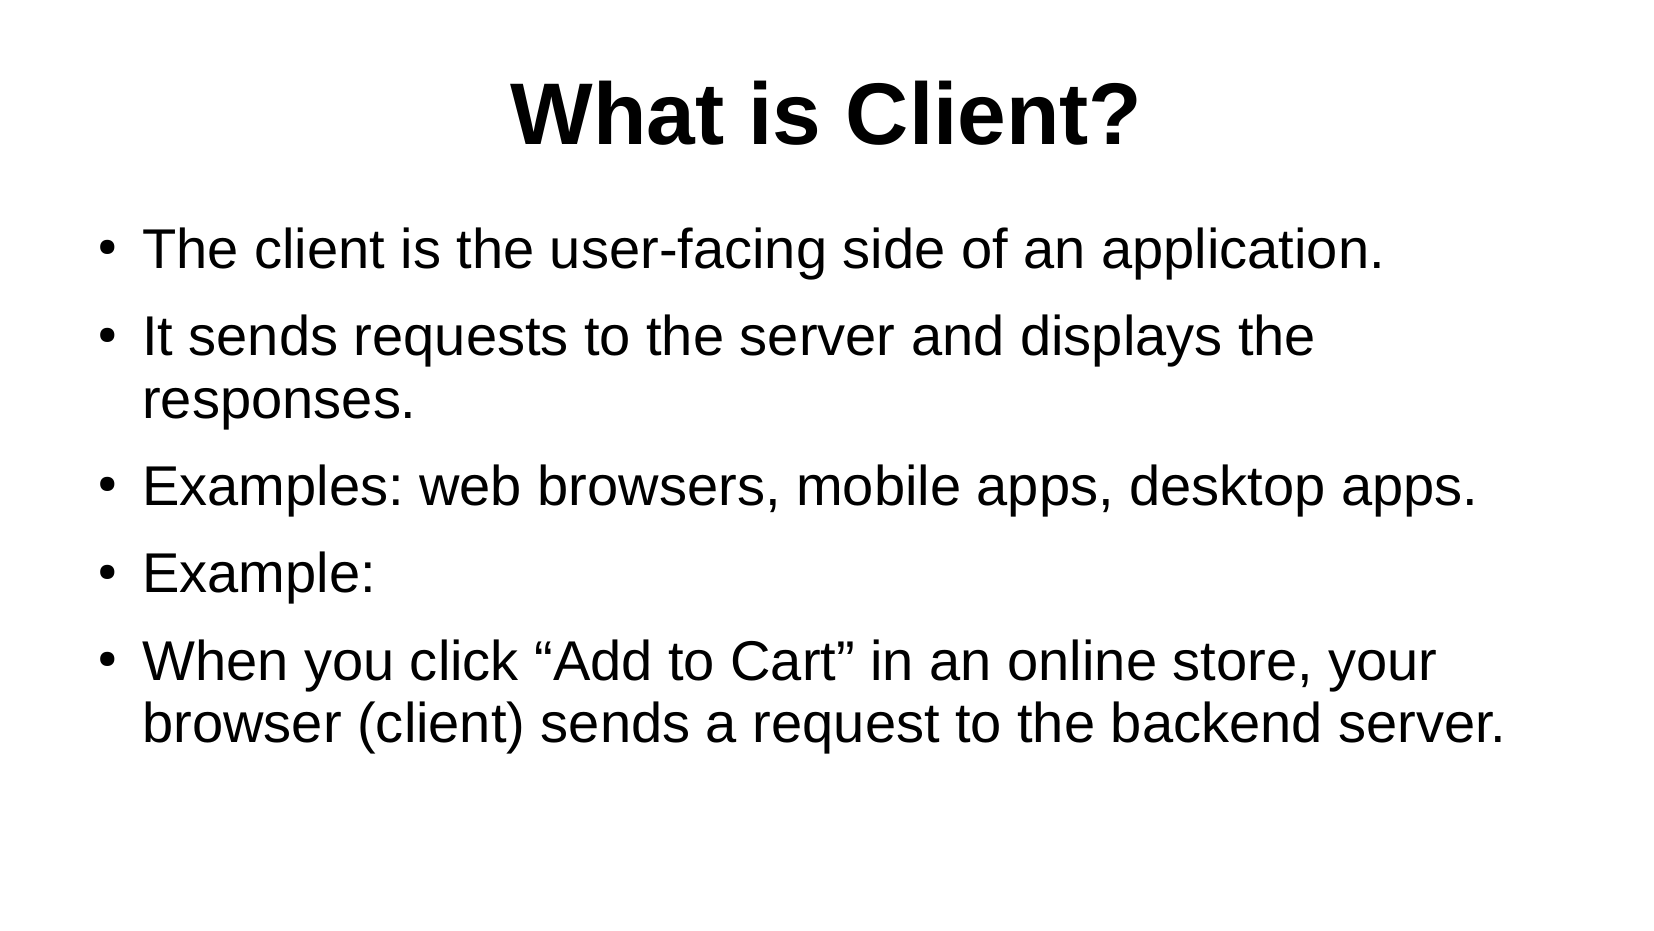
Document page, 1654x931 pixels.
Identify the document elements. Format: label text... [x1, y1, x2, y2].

list The client is the user-facing side of an application. It sends requests to the server and displays the responses. Examples: web browsers, mobile apps, desktop apps. Example: When you click “Add to Cart” in an online store, your browser (client) sends a request to the backend server. [82, 217, 1571, 758]
title What is Client? [82, 37, 1571, 193]
